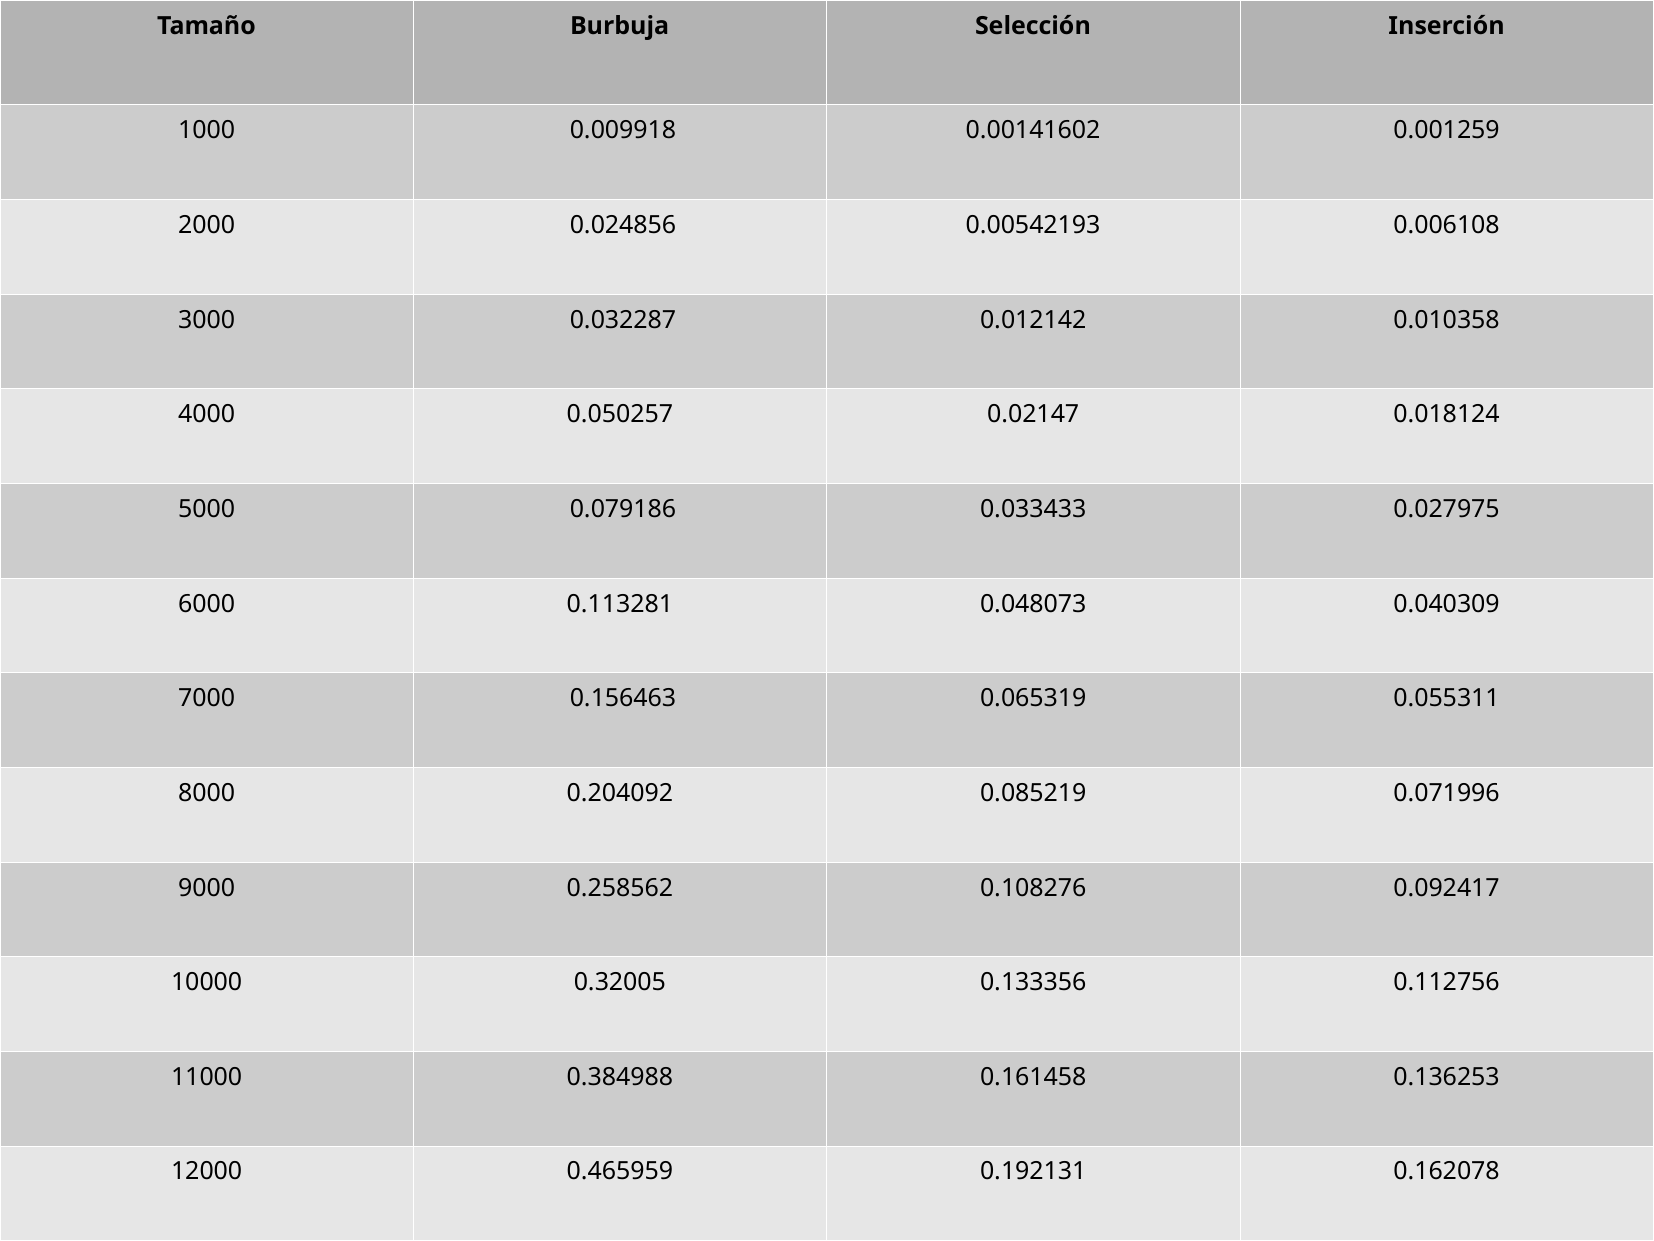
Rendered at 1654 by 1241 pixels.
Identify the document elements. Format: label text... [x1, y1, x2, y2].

table_cell 0.113281 [414, 579, 826, 672]
table_cell 0.079186 [414, 484, 826, 578]
table_cell 11000 [1, 1052, 413, 1146]
table_cell 12000 [1, 1147, 413, 1240]
table_header Inserción [1241, 1, 1653, 104]
table_cell 0.092417 [1241, 863, 1653, 956]
table_cell 0.050257 [414, 389, 826, 483]
table_cell 0.055311 [1241, 673, 1653, 767]
table_cell 0.161458 [827, 1052, 1240, 1146]
table_cell 0.00141602 [827, 105, 1240, 199]
table_cell 5000 [1, 484, 413, 578]
table_cell 0.033433 [827, 484, 1240, 578]
table_cell 0.085219 [827, 768, 1240, 862]
table_cell 0.012142 [827, 295, 1240, 388]
table_cell 0.071996 [1241, 768, 1653, 862]
table_cell 0.010358 [1241, 295, 1653, 388]
table_cell 0.001259 [1241, 105, 1653, 199]
table_cell 0.133356 [827, 957, 1240, 1051]
table_cell 0.024856 [414, 200, 826, 294]
table_cell 1000 [1, 105, 413, 199]
table_cell 0.02147 [827, 389, 1240, 483]
table_cell 0.032287 [414, 295, 826, 388]
table_cell 0.192131 [827, 1147, 1240, 1240]
table_cell 0.384988 [414, 1052, 826, 1146]
table_cell 0.136253 [1241, 1052, 1653, 1146]
table_cell 0.040309 [1241, 579, 1653, 672]
table_cell 6000 [1, 579, 413, 672]
table_cell 10000 [1, 957, 413, 1051]
table_cell 0.204092 [414, 768, 826, 862]
table_cell 0.065319 [827, 673, 1240, 767]
table_cell 0.32005 [414, 957, 826, 1051]
table_cell 0.009918 [414, 105, 826, 199]
table_cell 3000 [1, 295, 413, 388]
table_header Selección [827, 1, 1240, 104]
table_header Tamaño [1, 1, 413, 104]
table_cell 0.00542193 [827, 200, 1240, 294]
table_cell 8000 [1, 768, 413, 862]
table_cell 0.048073 [827, 579, 1240, 672]
table_cell 7000 [1, 673, 413, 767]
table_cell 0.018124 [1241, 389, 1653, 483]
table_header Burbuja [414, 1, 826, 104]
table_cell 0.162078 [1241, 1147, 1653, 1240]
table_cell 0.156463 [414, 673, 826, 767]
table_cell 0.027975 [1241, 484, 1653, 578]
table_cell 0.112756 [1241, 957, 1653, 1051]
table_cell 0.108276 [827, 863, 1240, 956]
table_cell 0.006108 [1241, 200, 1653, 294]
table_cell 2000 [1, 200, 413, 294]
table_cell 0.465959 [414, 1147, 826, 1240]
table_cell 0.258562 [414, 863, 826, 956]
table_cell 4000 [1, 389, 413, 483]
table_cell 9000 [1, 863, 413, 956]
